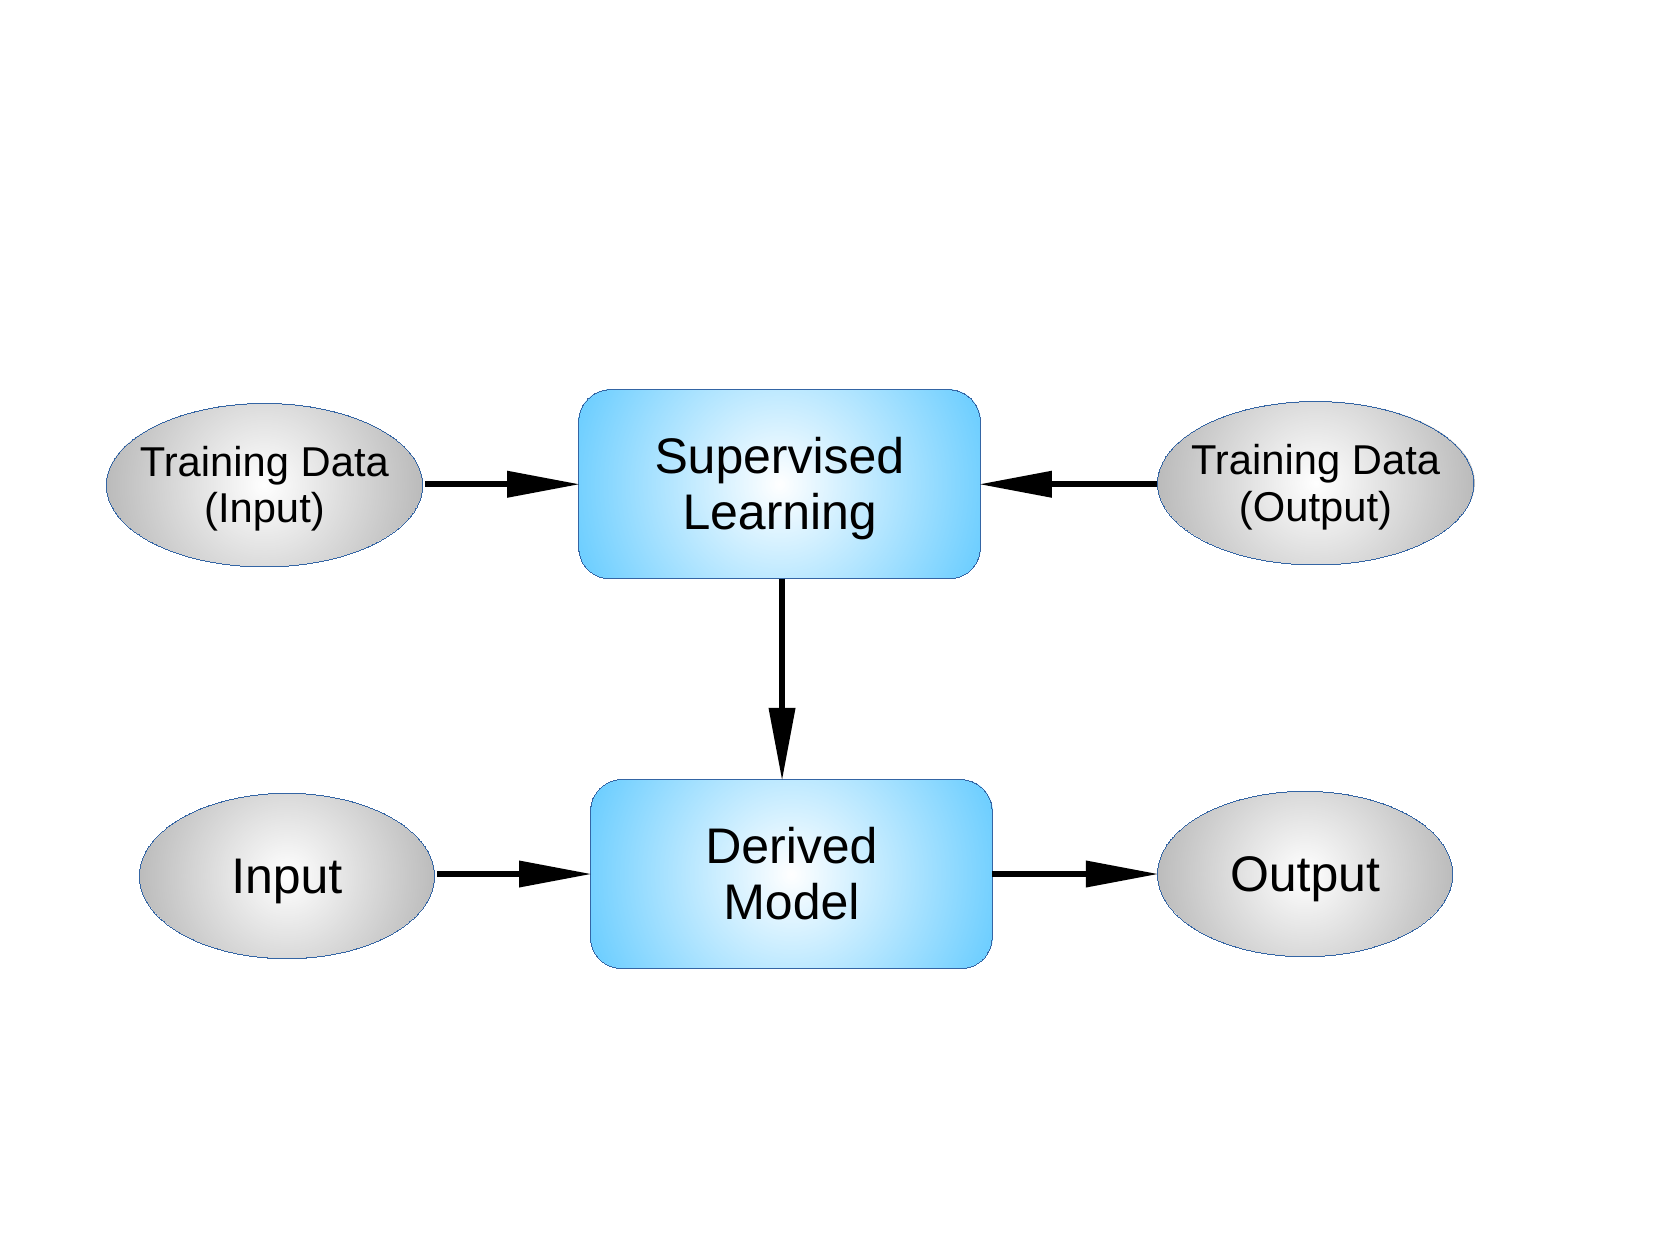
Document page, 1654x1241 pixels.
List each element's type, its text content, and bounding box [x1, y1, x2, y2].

text_box Input [139, 793, 435, 959]
text_box Training Data (Output) [1157, 401, 1474, 565]
text_box Output [1157, 791, 1453, 957]
text_box [785, 485, 1394, 598]
text_box Training Data (Input) [106, 403, 423, 567]
text_box [177, 330, 1394, 598]
text_box Derived Model [590, 779, 993, 969]
text_box Supervised Learning [578, 389, 981, 579]
